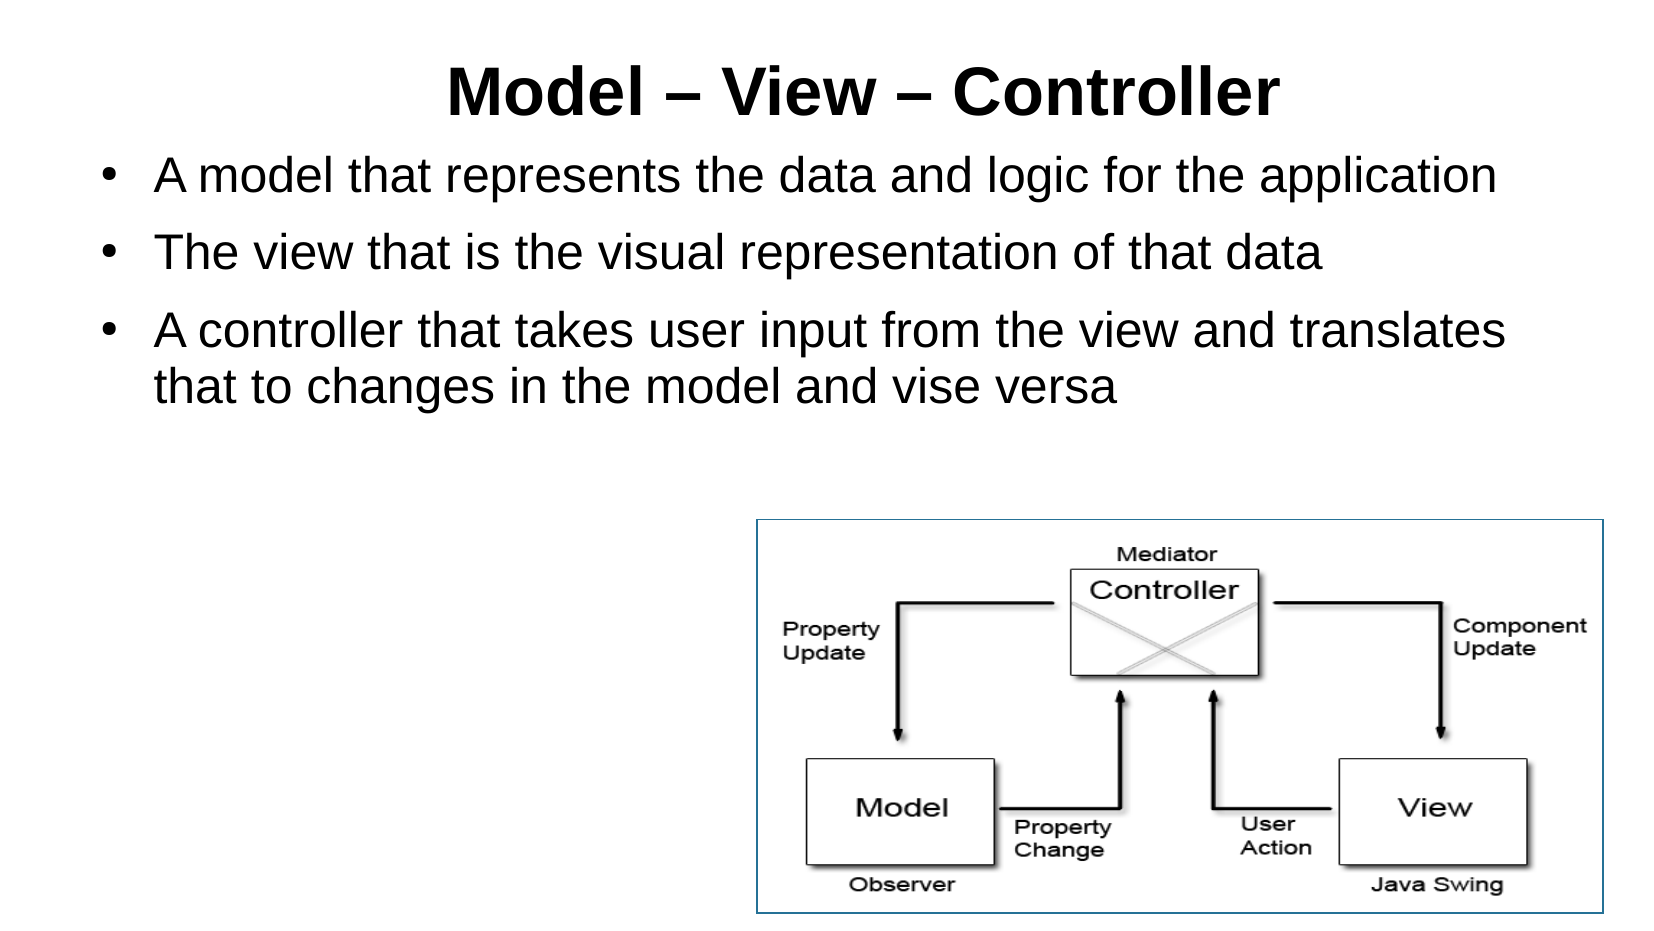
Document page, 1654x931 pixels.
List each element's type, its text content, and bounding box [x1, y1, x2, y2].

title Model – View – Controller [82, 37, 1571, 147]
list A model that represents the data and logic for the application The view that is the visual representation of that data A controller that takes user input from the view and translates that to changes in the model and vise versa [82, 146, 1538, 622]
picture [757, 520, 1603, 913]
